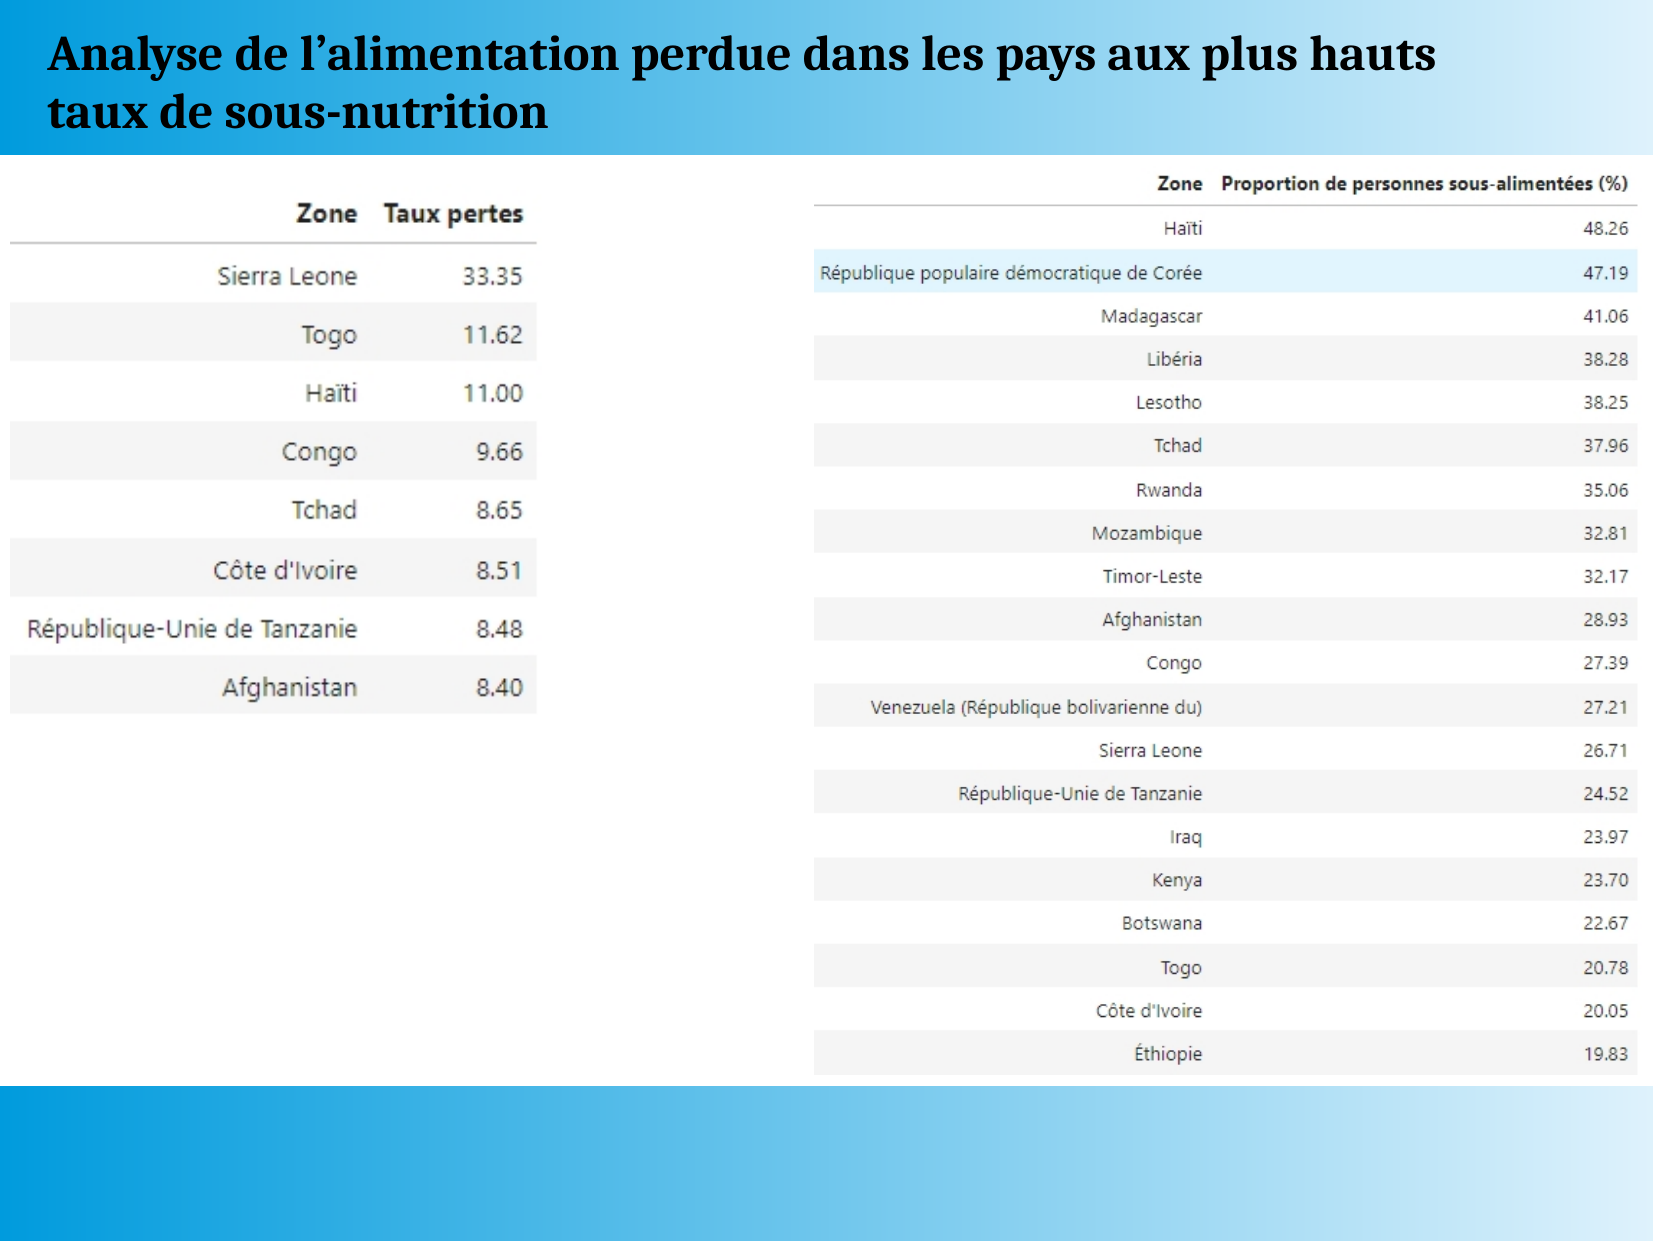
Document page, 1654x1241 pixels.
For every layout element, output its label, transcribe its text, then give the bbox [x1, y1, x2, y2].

picture [814, 166, 1642, 1075]
title Analyse de l’alimentation perdue dans les pays aux plus hauts taux de sous-nutrition [47, 24, 1536, 142]
picture [10, 184, 543, 718]
